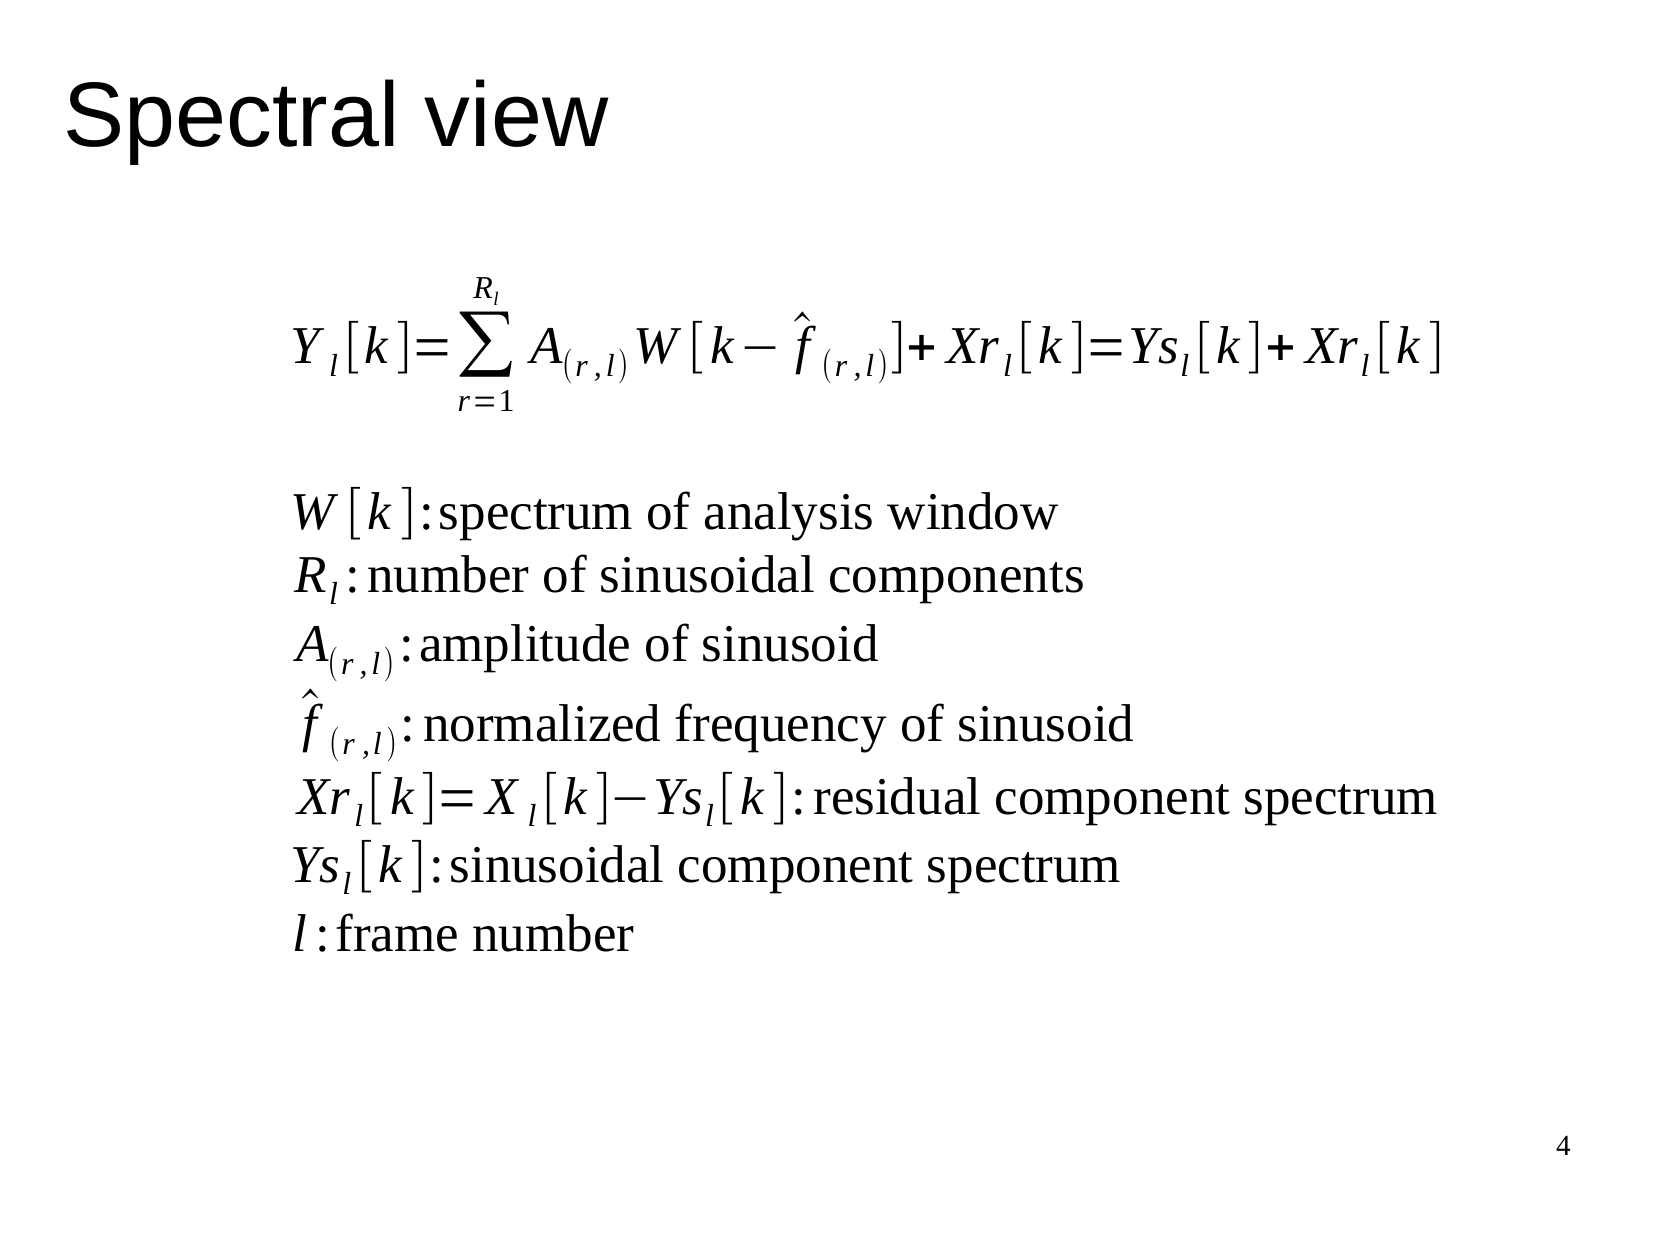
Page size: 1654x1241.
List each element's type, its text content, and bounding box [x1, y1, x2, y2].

title Spectral view [63, 21, 1414, 209]
chart [285, 269, 1450, 1026]
